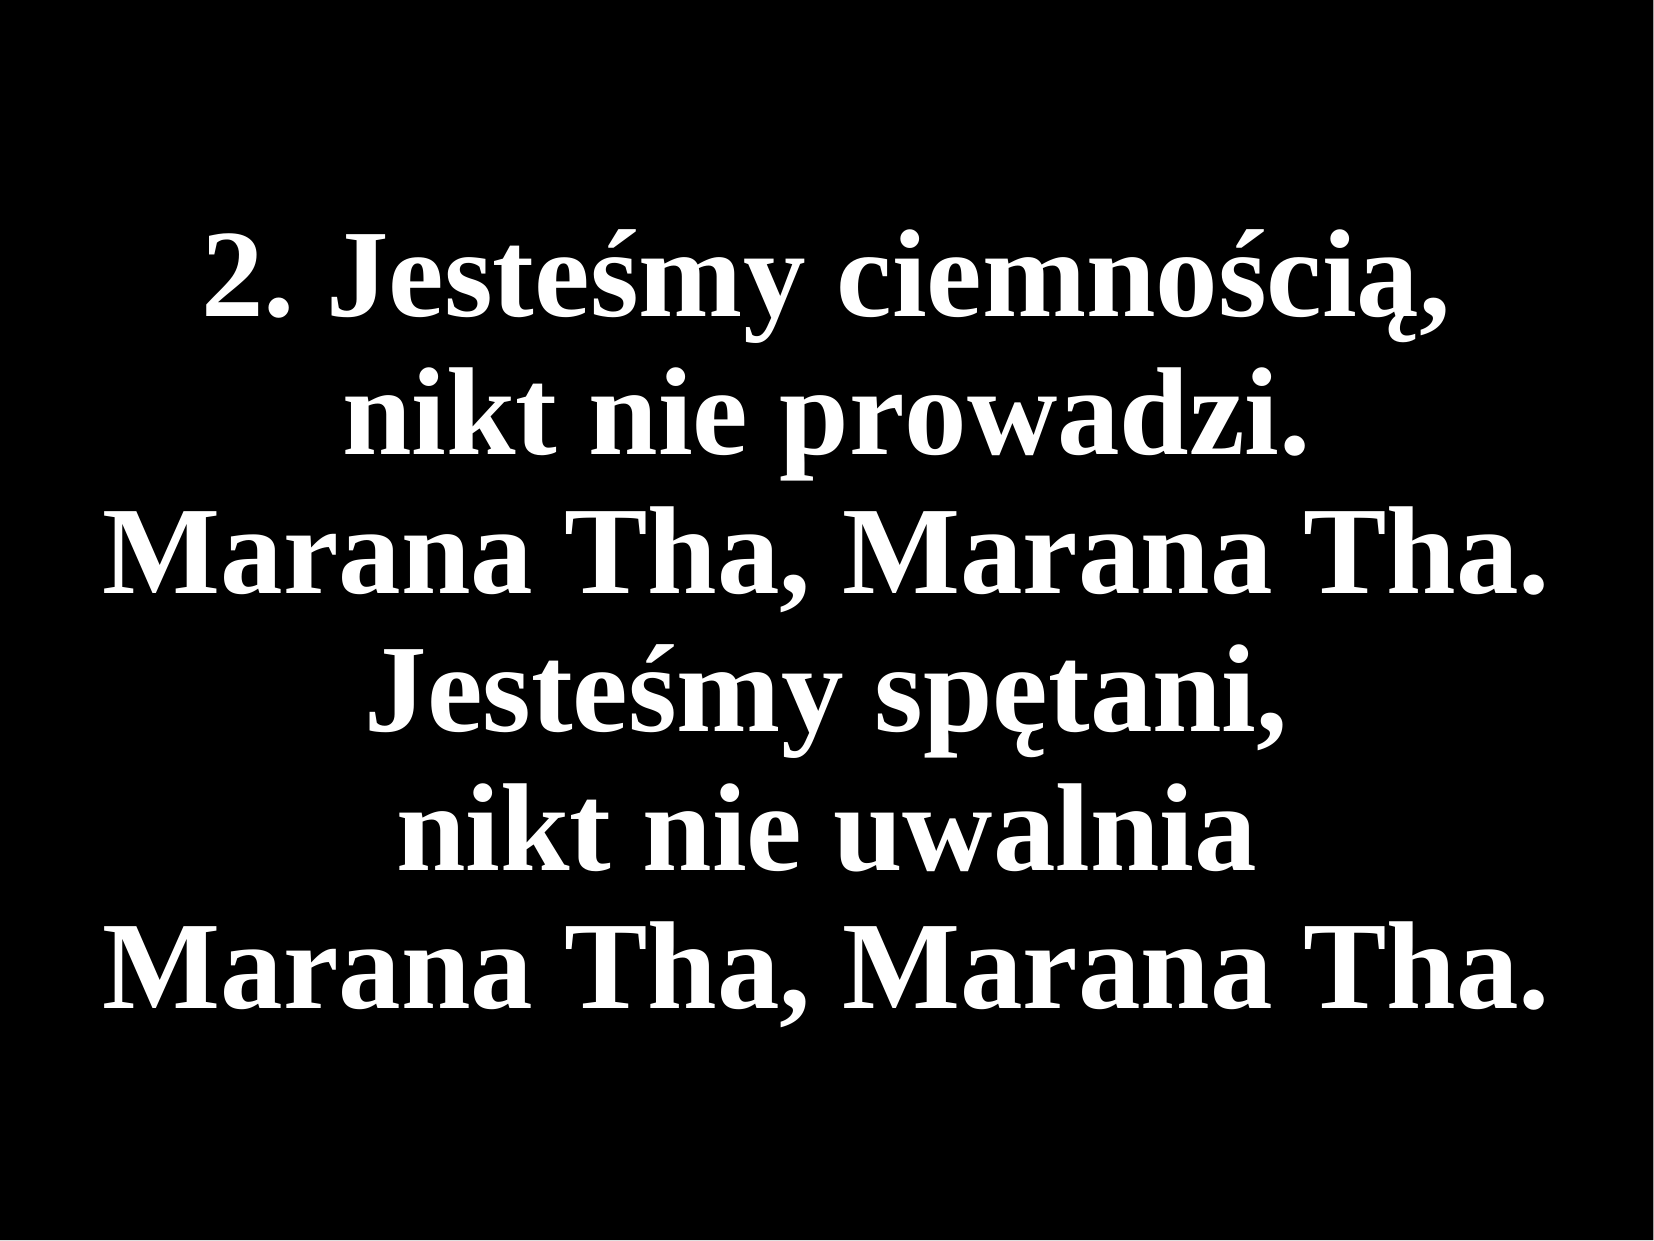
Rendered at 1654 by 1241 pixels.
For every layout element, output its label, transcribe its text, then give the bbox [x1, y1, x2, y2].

title 2. Jesteśmy ciemnością, nikt nie prowadzi. Marana Tha, Marana Tha. Jesteśmy spętani, nikt nie uwalnia Marana Tha, Marana Tha. [0, 0, 1654, 1241]
